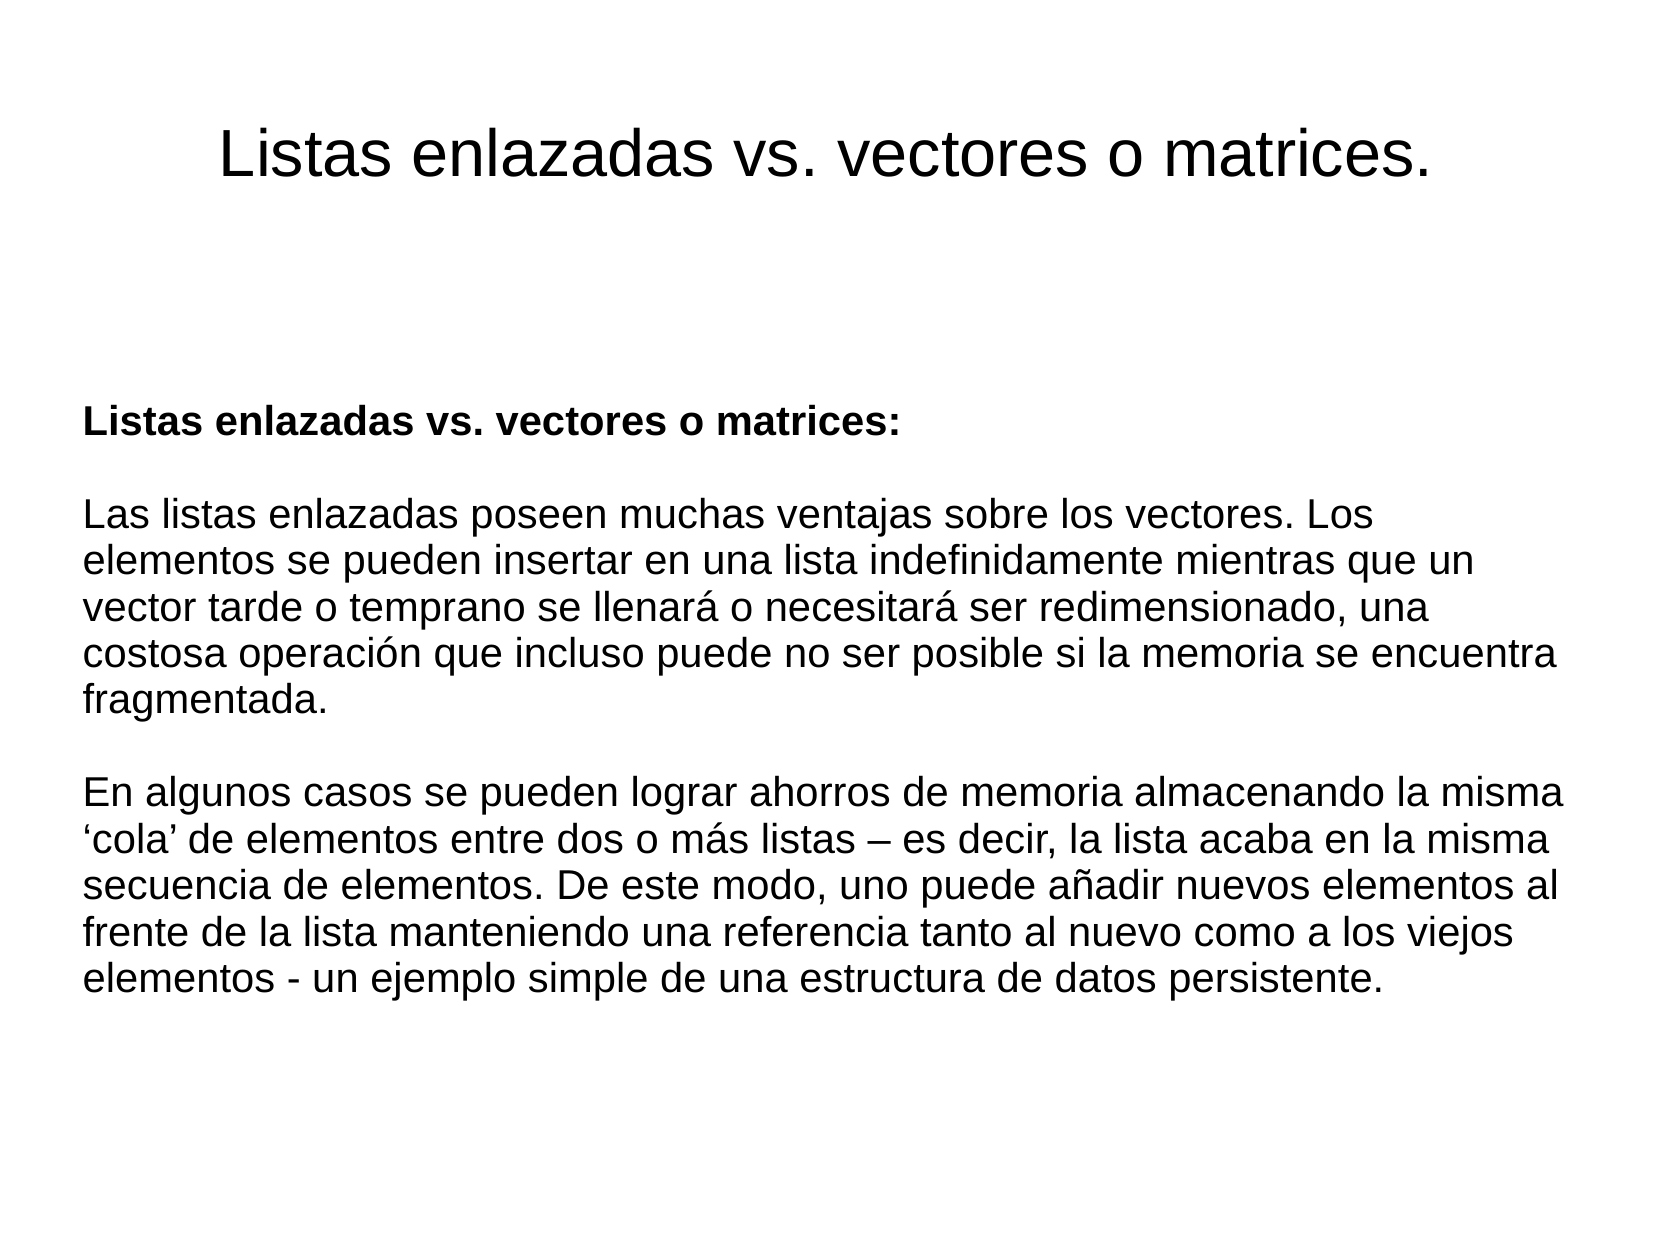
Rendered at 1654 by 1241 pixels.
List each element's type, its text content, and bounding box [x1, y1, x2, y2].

title Listas enlazadas vs. vectores o matrices. [82, 49, 1571, 257]
subtitle Listas enlazadas vs. vectores o matrices: Las listas enlazadas poseen muchas ventajas sobre los vectores. Los elementos se pueden insertar en una lista indefinidamente mientras que un vector tarde o temprano se llenará o necesitará ser redimensionado, una costosa operación que incluso puede no ser posible si la memoria se encuentra fragmentada. En algunos casos se pueden lograr ahorros de memoria almacenando la misma ‘cola’ de elementos entre dos o más listas – es decir, la lista acaba en la misma secuencia de elementos. De este modo, uno puede añadir nuevos elementos al frente de la lista manteniendo una referencia tanto al nuevo como a los viejos elementos - un ejemplo simple de una estructura de datos persistente. [82, 290, 1571, 1109]
